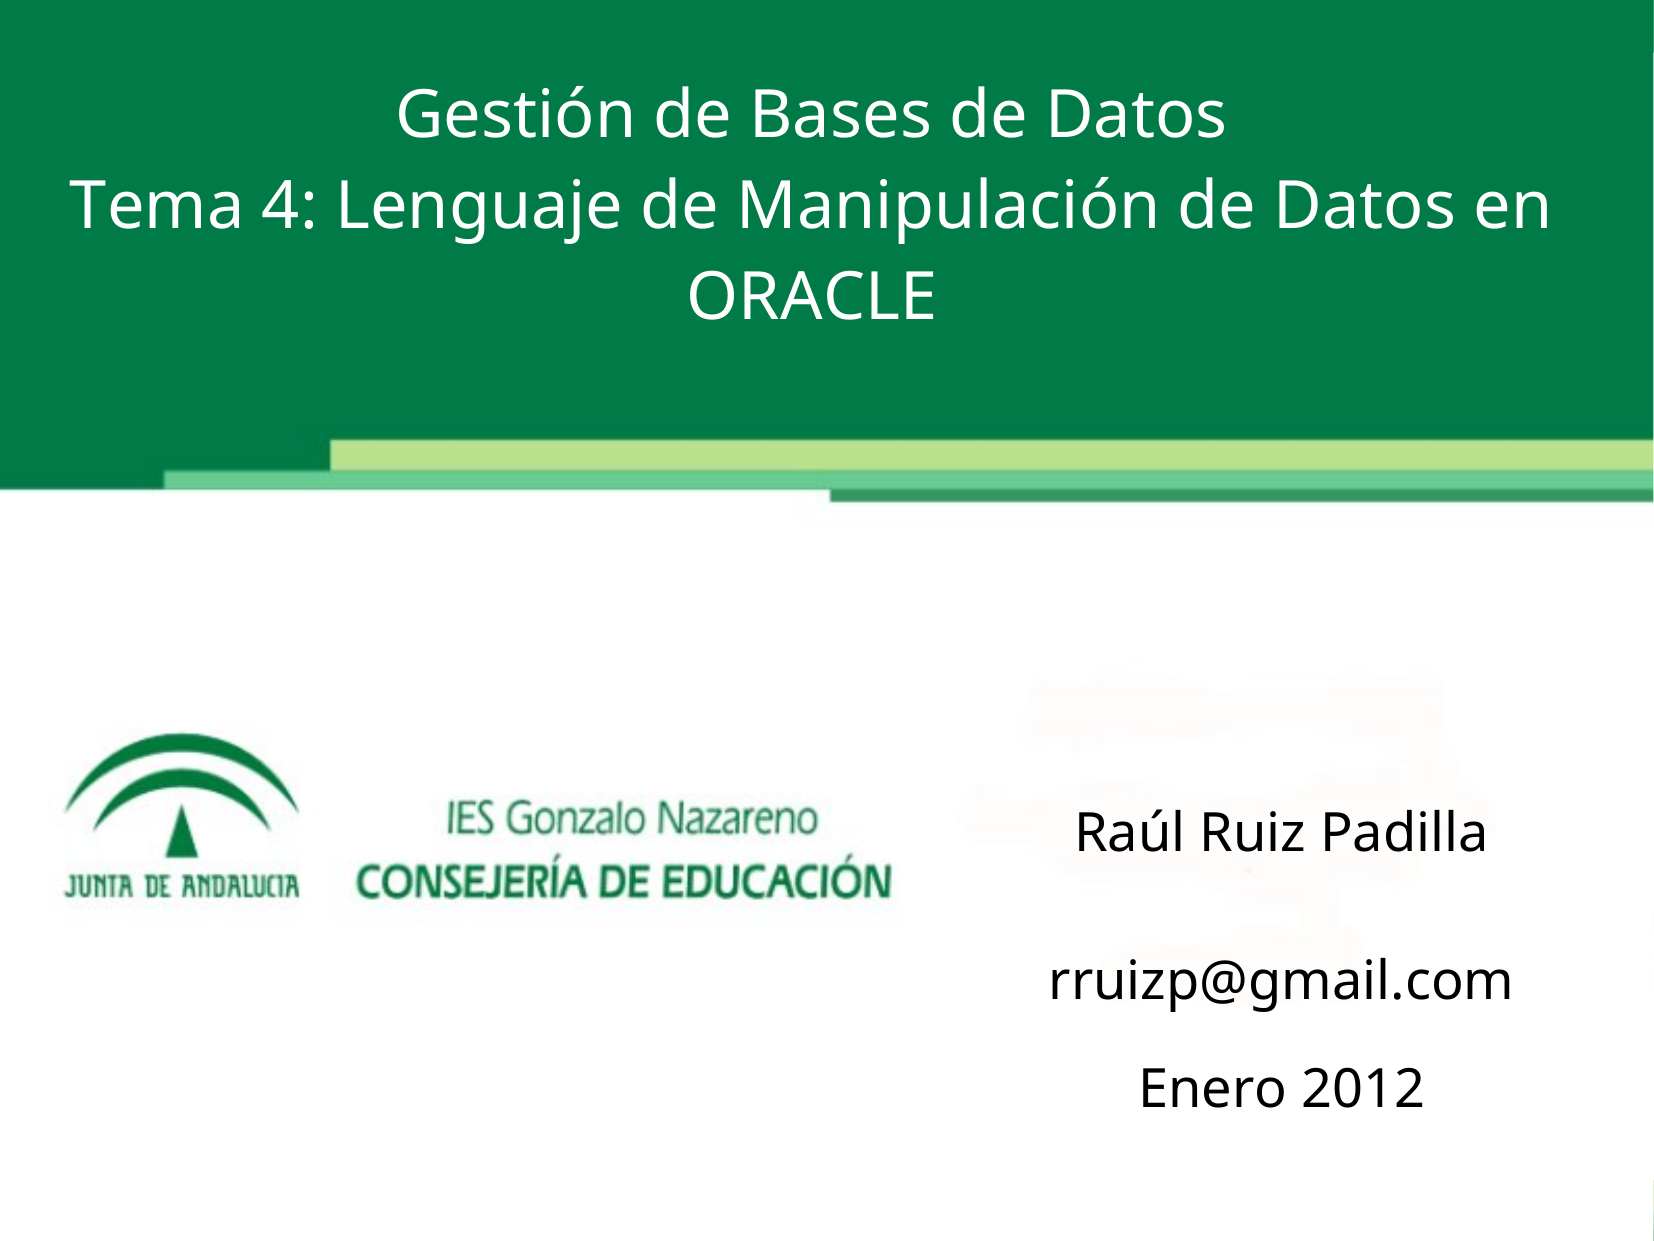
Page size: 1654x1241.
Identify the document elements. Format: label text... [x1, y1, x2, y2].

text_box Raúl Ruiz Padilla rruizp@gmail.com Enero 2012 [942, 712, 1622, 1126]
text_box Gestión de Bases de Datos Tema 4: Lenguaje de Manipulación de Datos en ORACLE [0, 59, 1625, 308]
picture [700, 308, 724, 314]
picture [0, 0, 1654, 1241]
